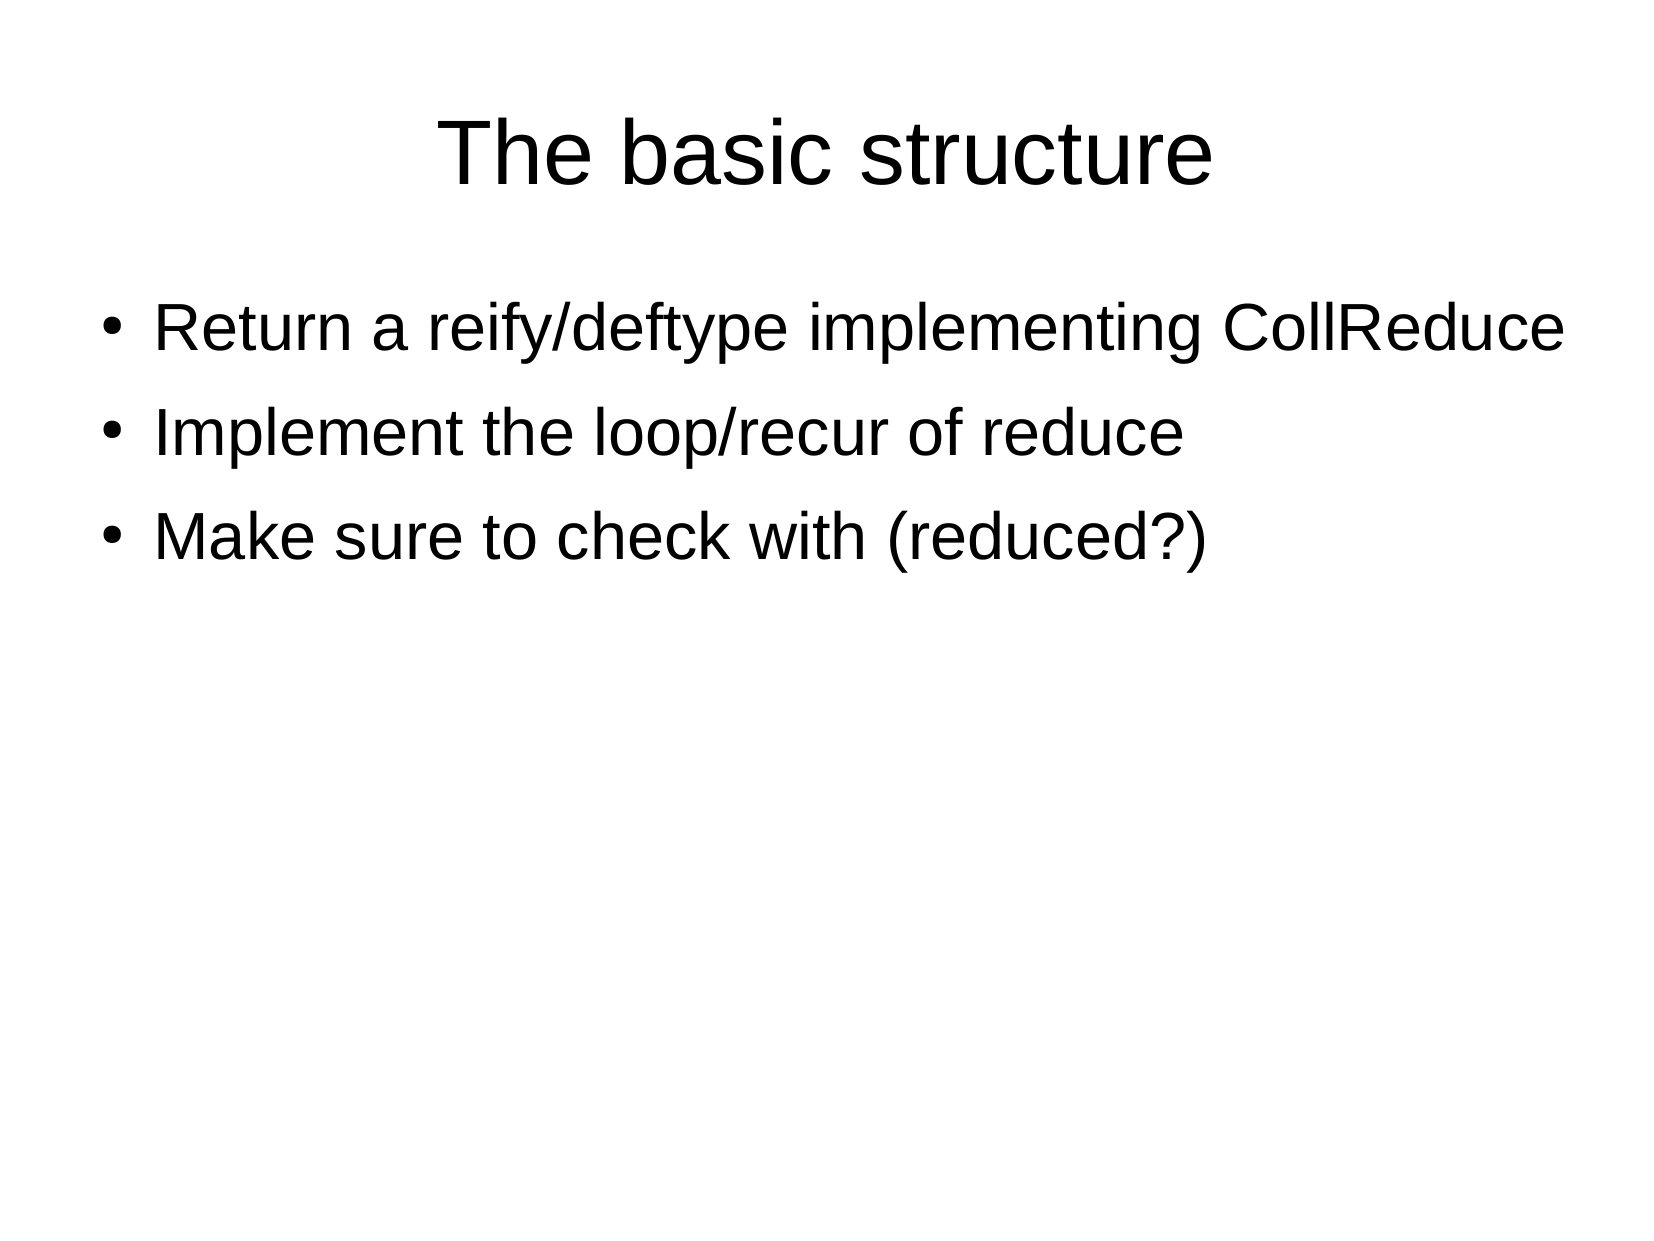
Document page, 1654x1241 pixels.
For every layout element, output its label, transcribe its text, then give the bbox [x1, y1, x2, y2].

title The basic structure [82, 49, 1571, 257]
list Return a reify/deftype implementing CollReduce Implement the loop/recur of reduce Make sure to check with (reduced?) [82, 290, 1571, 1109]
